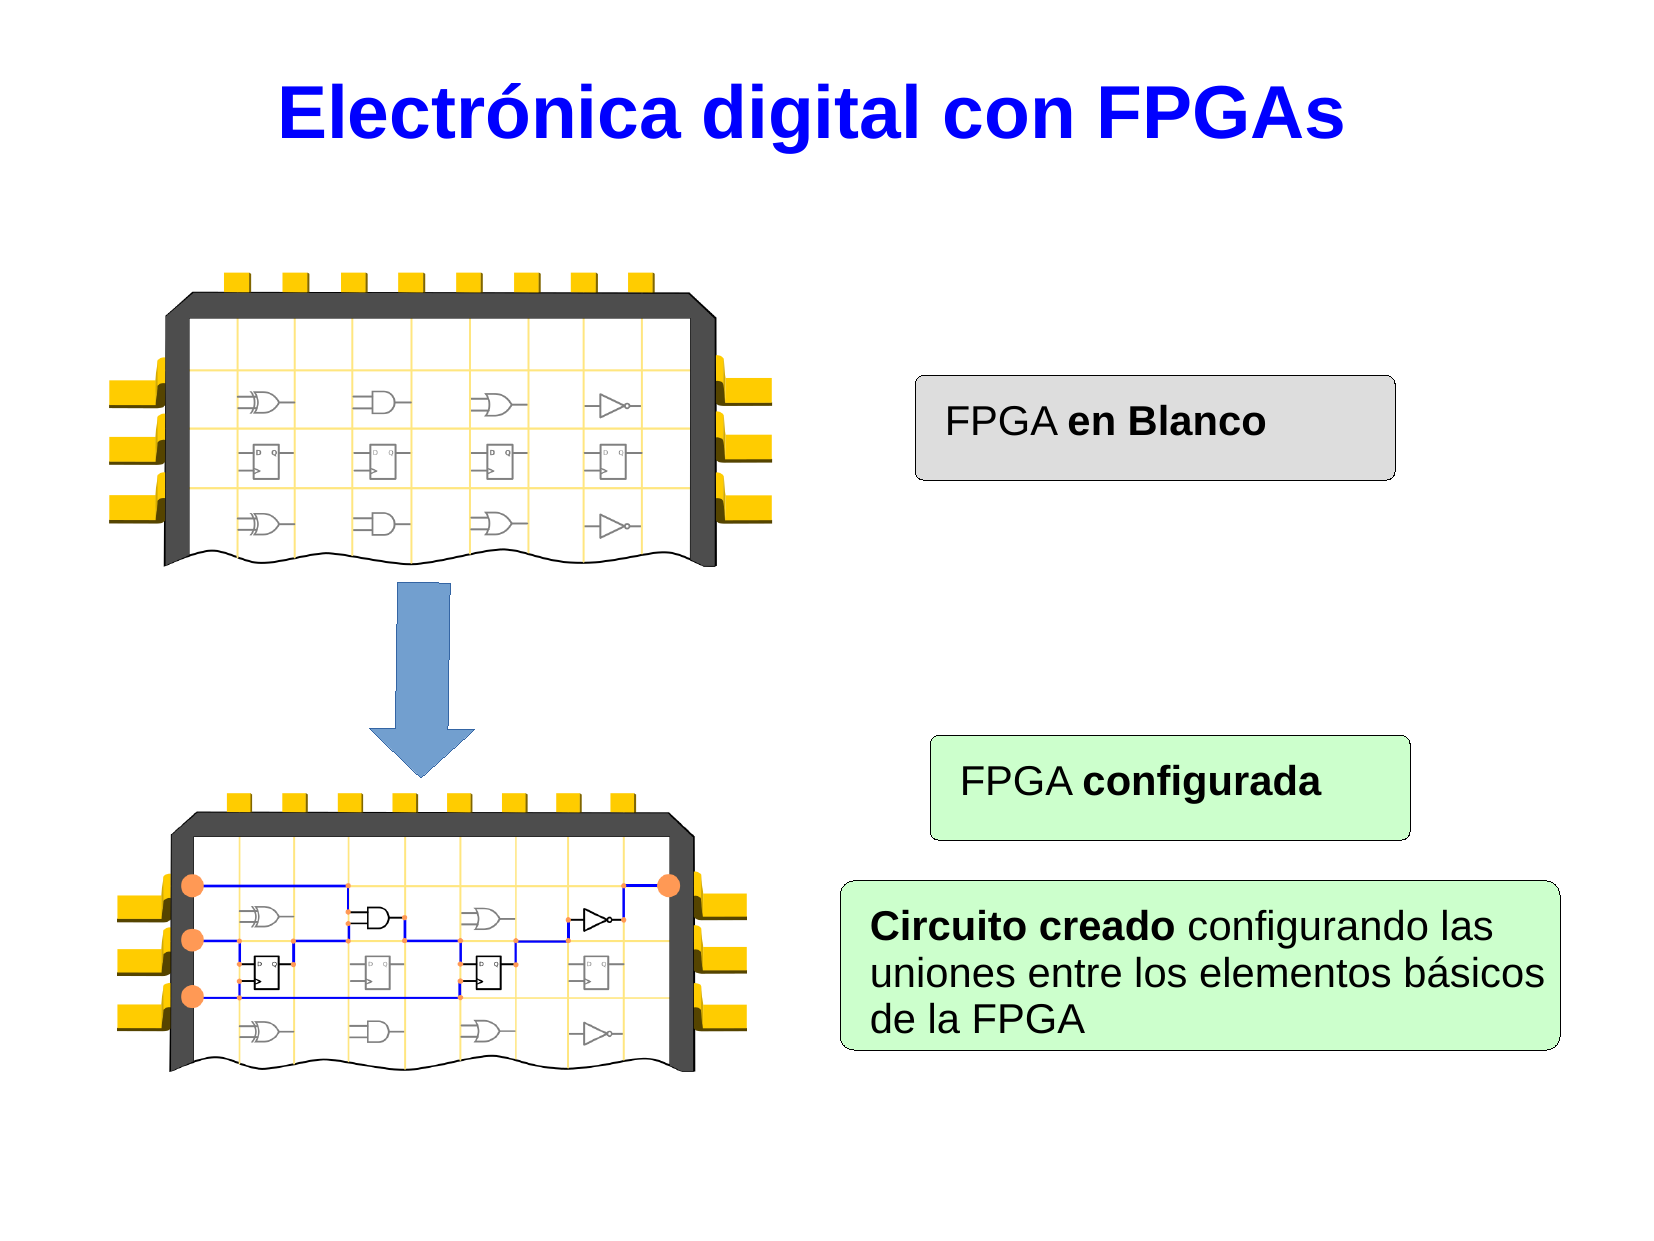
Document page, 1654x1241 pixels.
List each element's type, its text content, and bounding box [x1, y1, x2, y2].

picture [117, 793, 747, 1072]
text_box [840, 880, 1561, 1051]
text_box FPGA configurada [945, 750, 1411, 826]
text_box [930, 735, 1411, 841]
text_box FPGA en Blanco [930, 390, 1396, 466]
text_box [369, 582, 475, 778]
text_box Electrónica digital con FPGAs [64, 59, 1561, 166]
text_box Circuito creado configurando las uniones entre los elementos básicos de la FPGA [855, 895, 1576, 1051]
picture [105, 254, 777, 584]
text_box [915, 375, 1396, 481]
